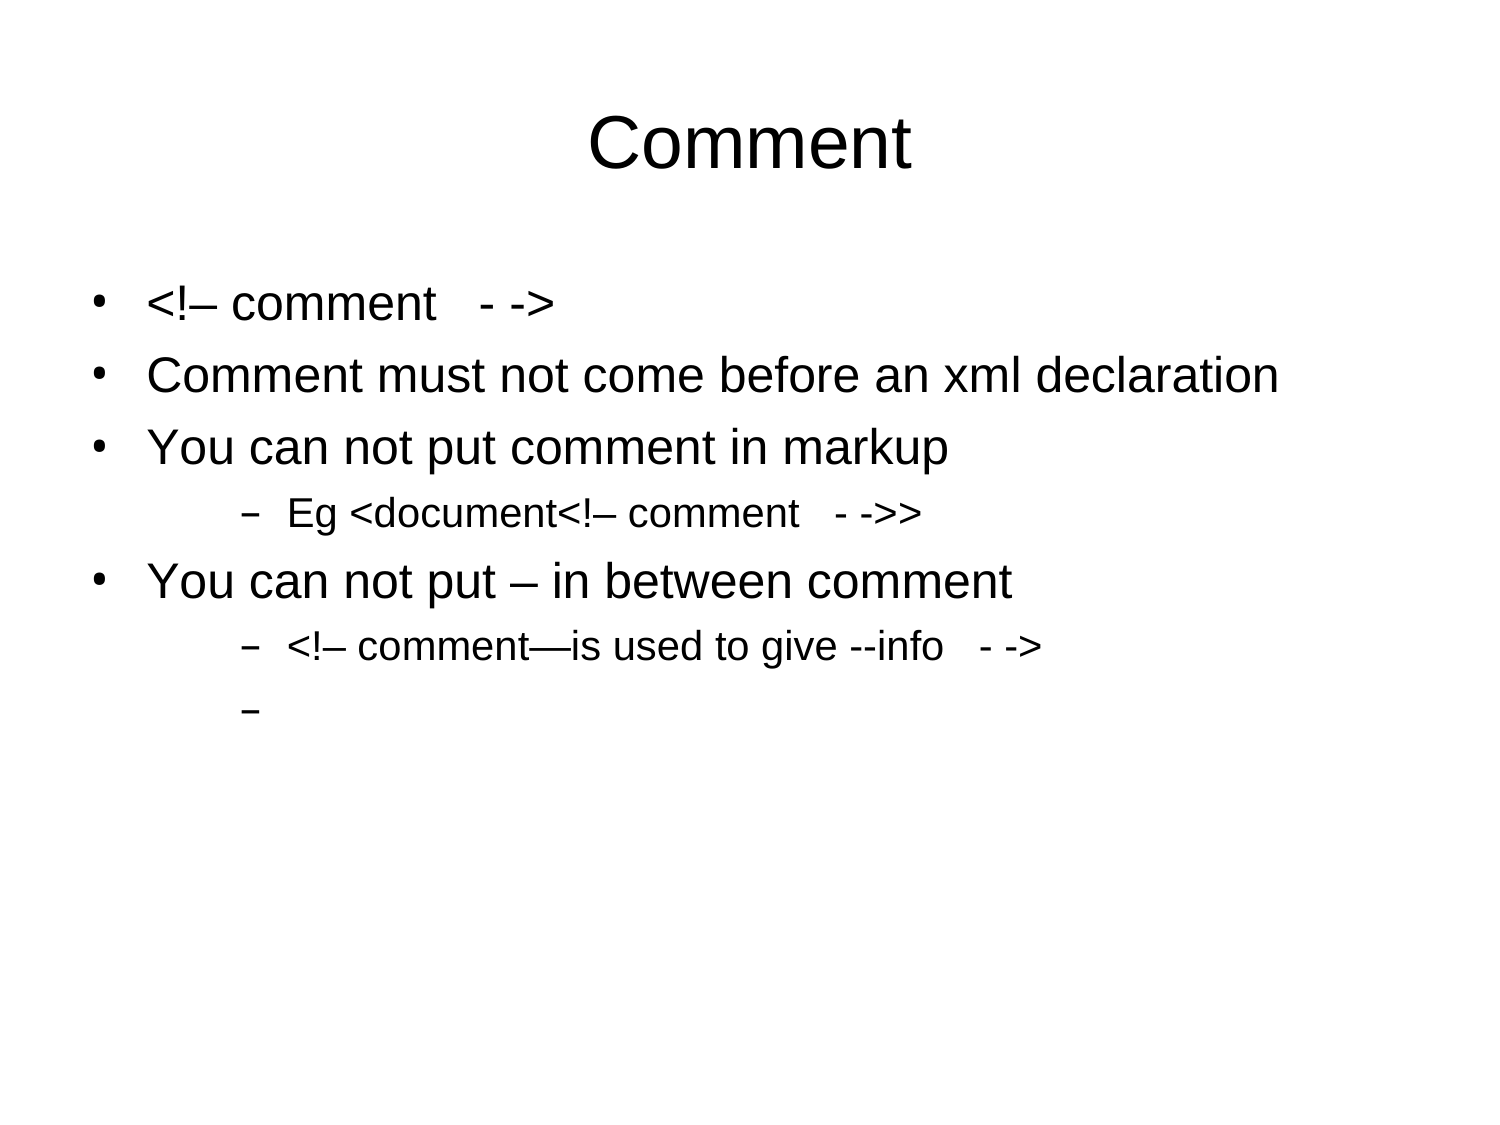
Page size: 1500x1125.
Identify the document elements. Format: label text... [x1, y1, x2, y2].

list <!– comment - -> Comment must not come before an xml declaration You can not put comment in markup Eg <document<!– comment - ->> You can not put – in between comment <!– comment—is used to give --info - -> [75, 262, 1426, 1005]
title Comment [75, 45, 1426, 233]
